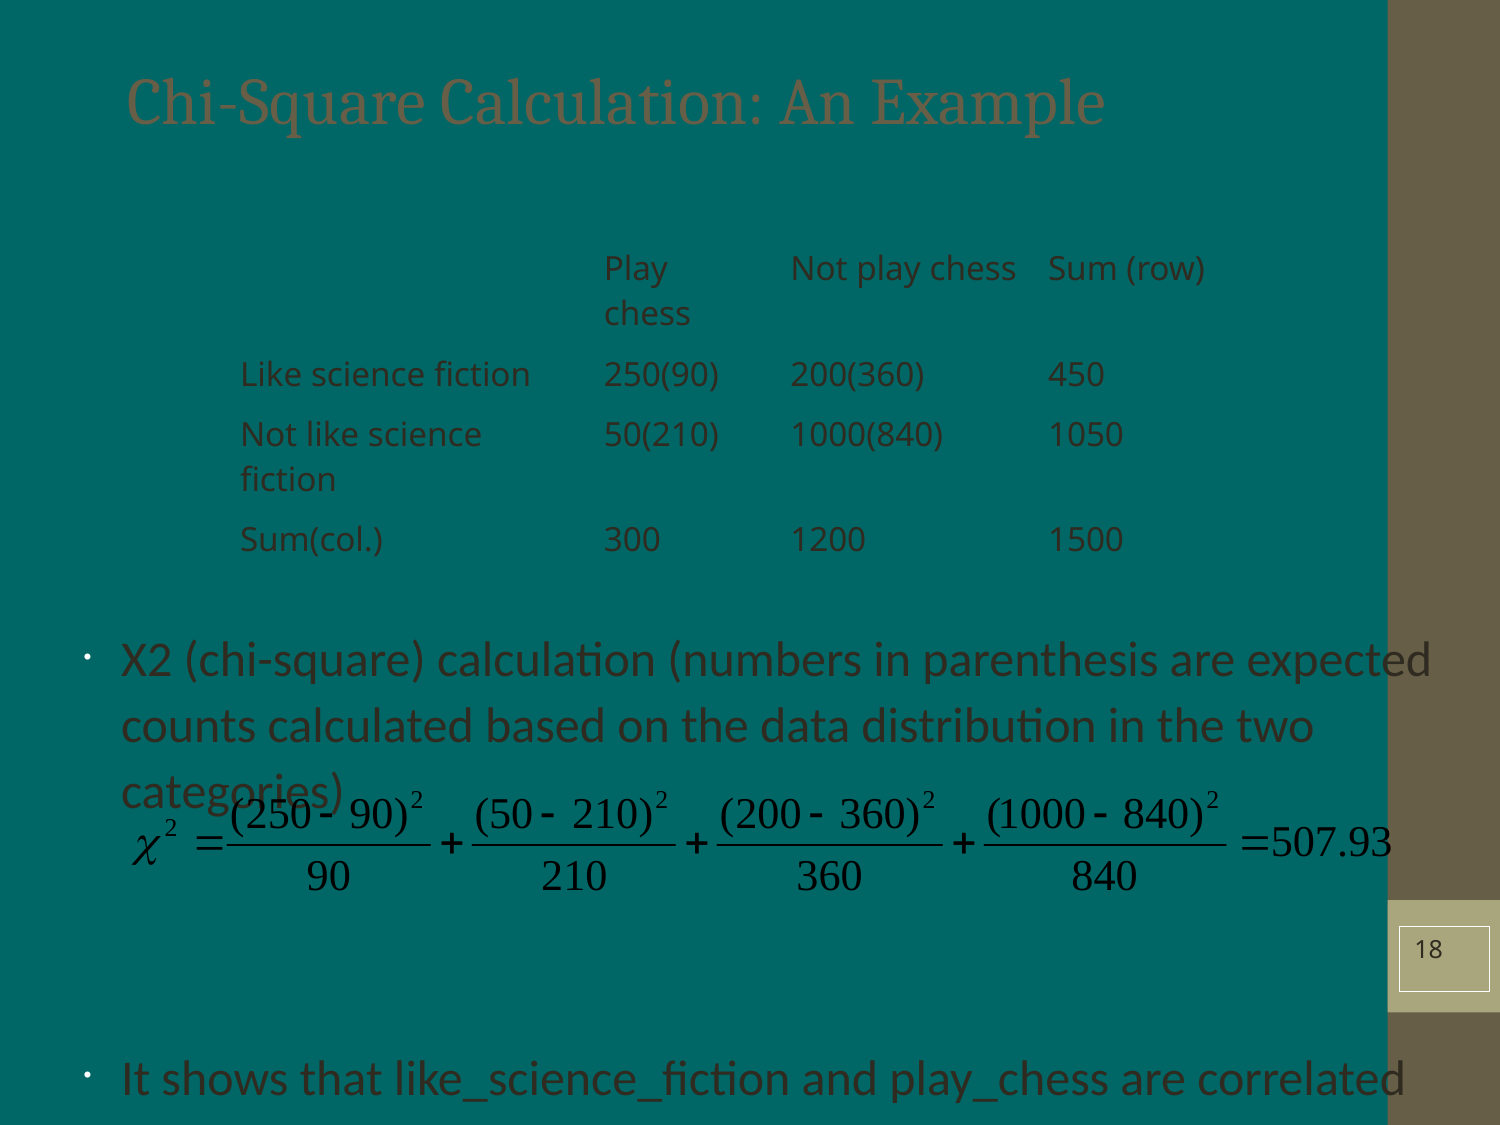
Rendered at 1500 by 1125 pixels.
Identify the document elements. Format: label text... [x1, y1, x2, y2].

list Χ2 (chi-square) calculation (numbers in parenthesis are expected counts calculated based on the data distribution in the two categories) It shows that like_science_fiction and play_chess are correlated in the group [50, 237, 1450, 1063]
title Chi-Square Calculation: An Example [112, 50, 1391, 150]
table_cell Not like science fiction [225, 403, 589, 509]
table_cell 1200 [775, 509, 1033, 569]
table_cell Sum(col.) [225, 509, 589, 569]
table_cell 300 [589, 509, 775, 569]
table_cell 200(360) [775, 343, 1033, 403]
table_cell 50(210) [589, 403, 775, 509]
table_cell Like science fiction [225, 343, 589, 403]
table_header [225, 238, 589, 343]
slide_number <number> [1399, 926, 1490, 992]
picture [125, 779, 1398, 901]
table_cell 450 [1033, 343, 1225, 403]
table_cell 250(90) [589, 343, 775, 403]
table_cell 1000(840) [775, 403, 1033, 509]
table_header Sum (row) [1033, 238, 1225, 343]
table_header Not play chess [775, 238, 1033, 343]
table_header Play chess [589, 238, 775, 343]
table_cell 1050 [1033, 403, 1225, 509]
table_cell 1500 [1033, 509, 1225, 569]
